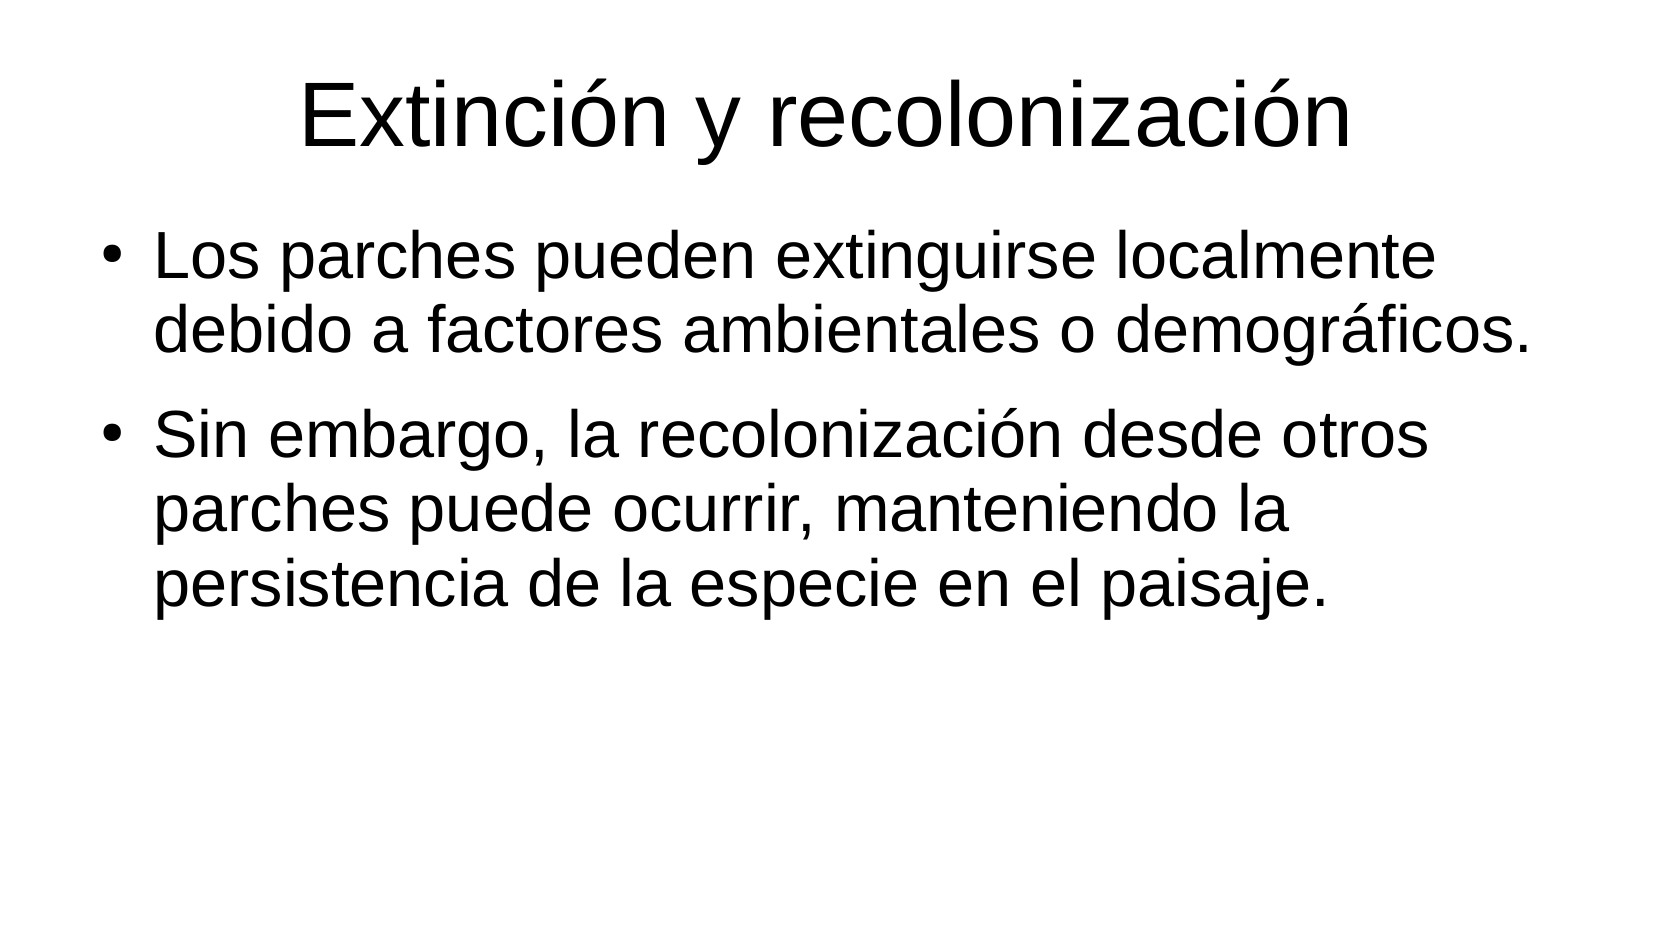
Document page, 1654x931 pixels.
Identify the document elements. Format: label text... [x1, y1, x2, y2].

list Los parches pueden extinguirse localmente debido a factores ambientales o demográficos. Sin embargo, la recolonización desde otros parches puede ocurrir, manteniendo la persistencia de la especie en el paisaje. [82, 217, 1571, 758]
title Extinción y recolonización [82, 37, 1571, 193]
